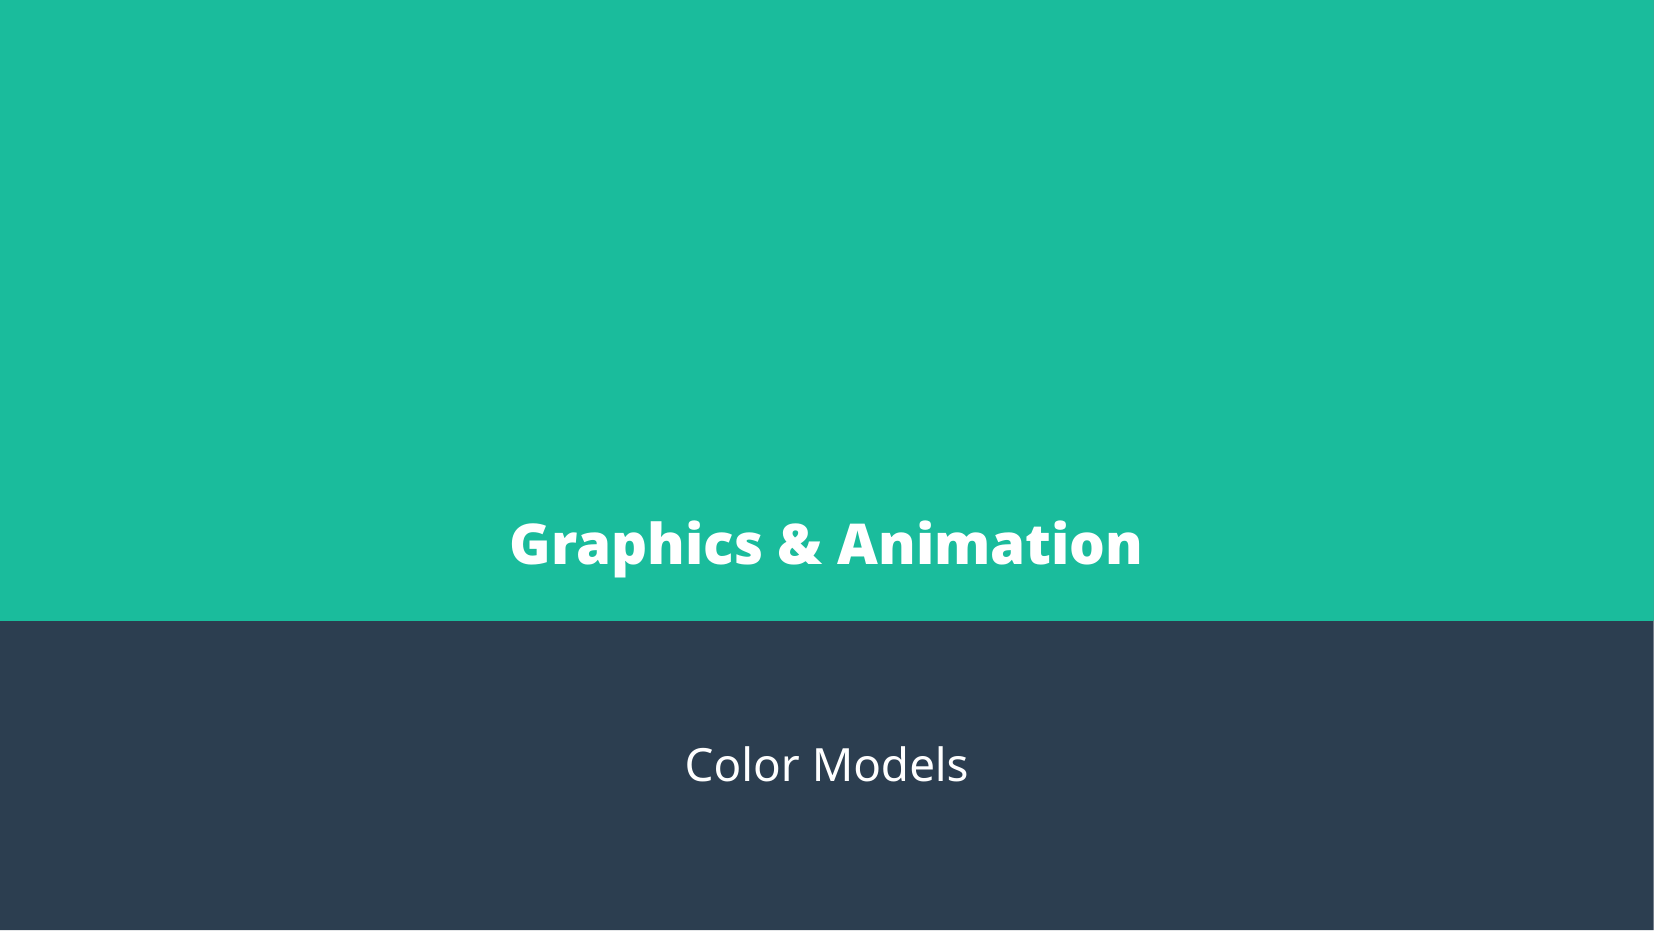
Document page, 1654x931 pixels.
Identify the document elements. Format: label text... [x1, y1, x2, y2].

title Graphics & Animation [59, 465, 1595, 583]
subtitle Color Models [59, 642, 1595, 886]
